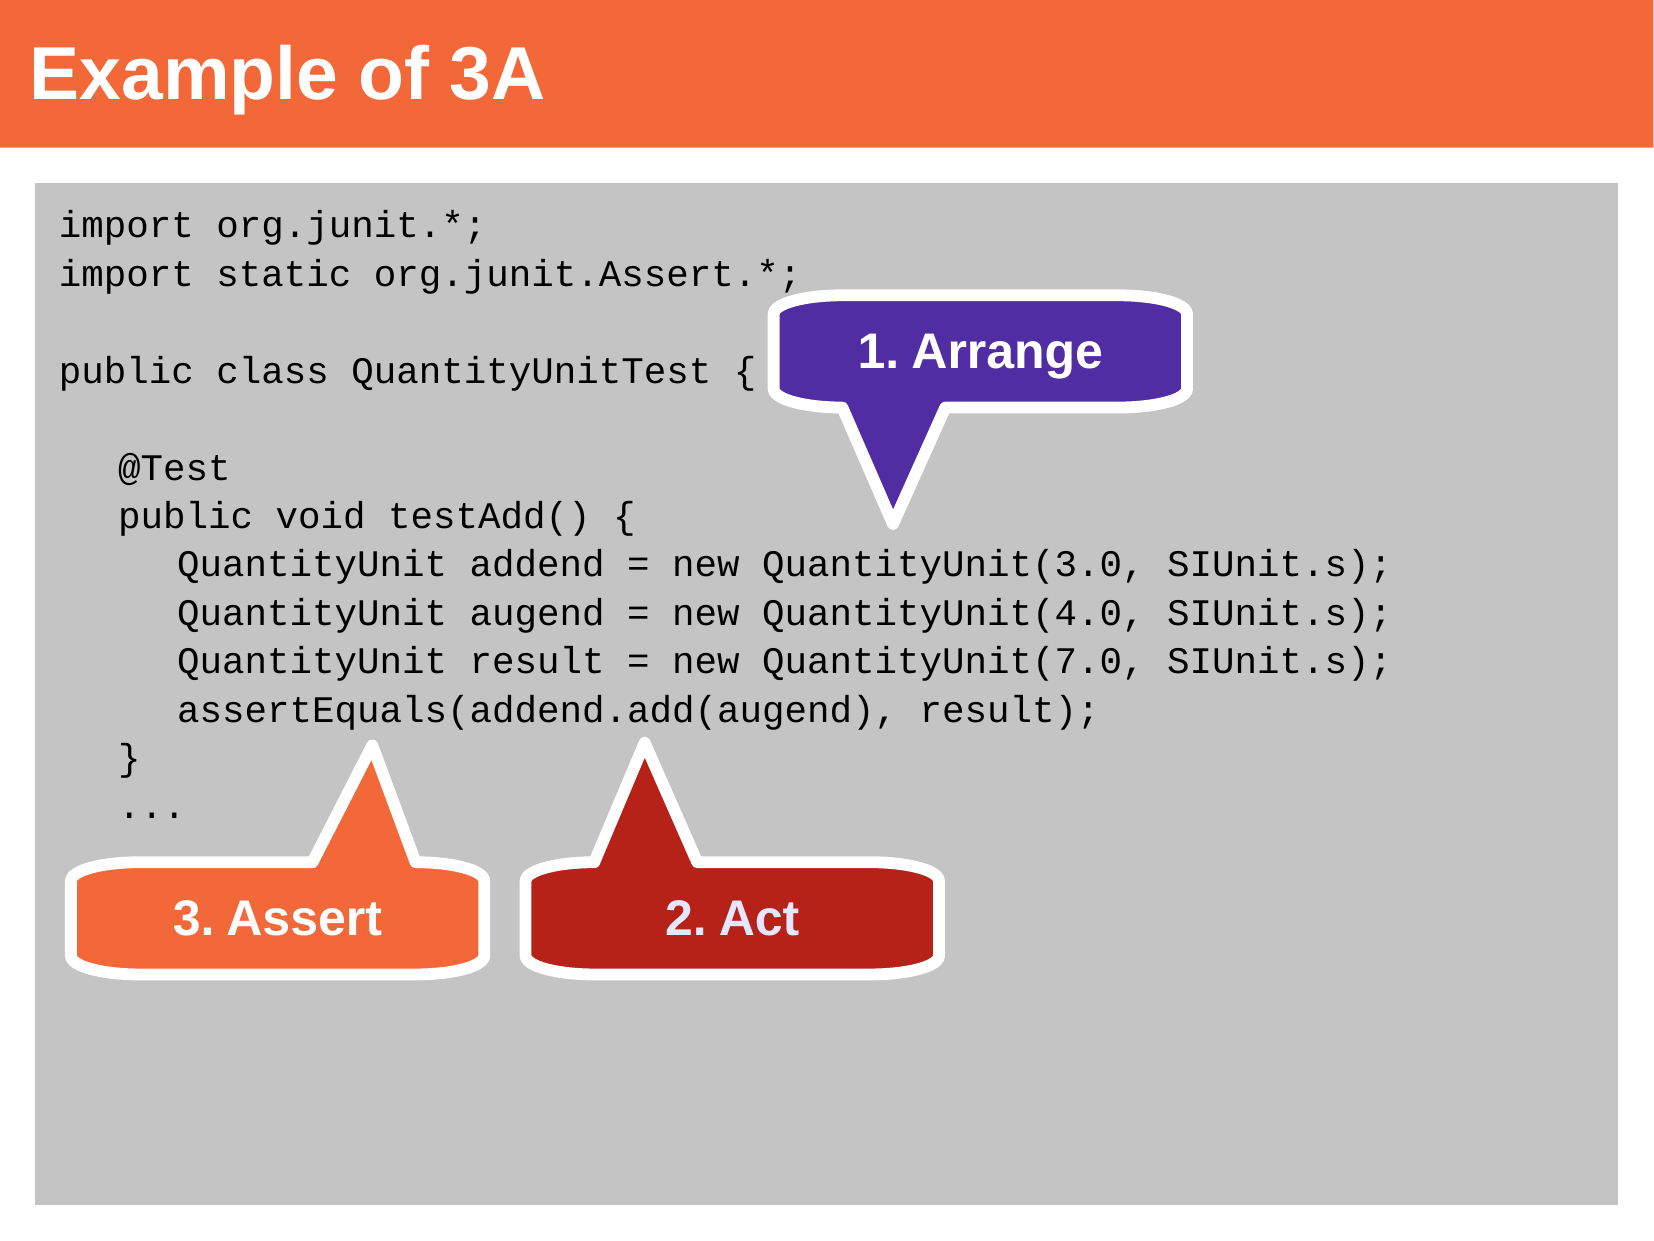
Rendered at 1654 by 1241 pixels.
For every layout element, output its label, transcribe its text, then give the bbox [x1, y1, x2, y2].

text_box import org.junit.*; import static org.junit.Assert.*; public class QuantityUnitTest { @Test public void testAdd() { QuantityUnit addend = new QuantityUnit(3.0, SIUnit.s); QuantityUnit augend = new QuantityUnit(4.0, SIUnit.s); QuantityUnit result = new QuantityUnit(7.0, SIUnit.s); assertEquals(addend.add(augend), result); } ... [29, 177, 1625, 1211]
title Example of 3A [0, 0, 1654, 148]
text_box 1. Arrange [773, 295, 1188, 525]
text_box 3. Assert [70, 745, 485, 975]
text_box 2. Act [525, 742, 940, 975]
